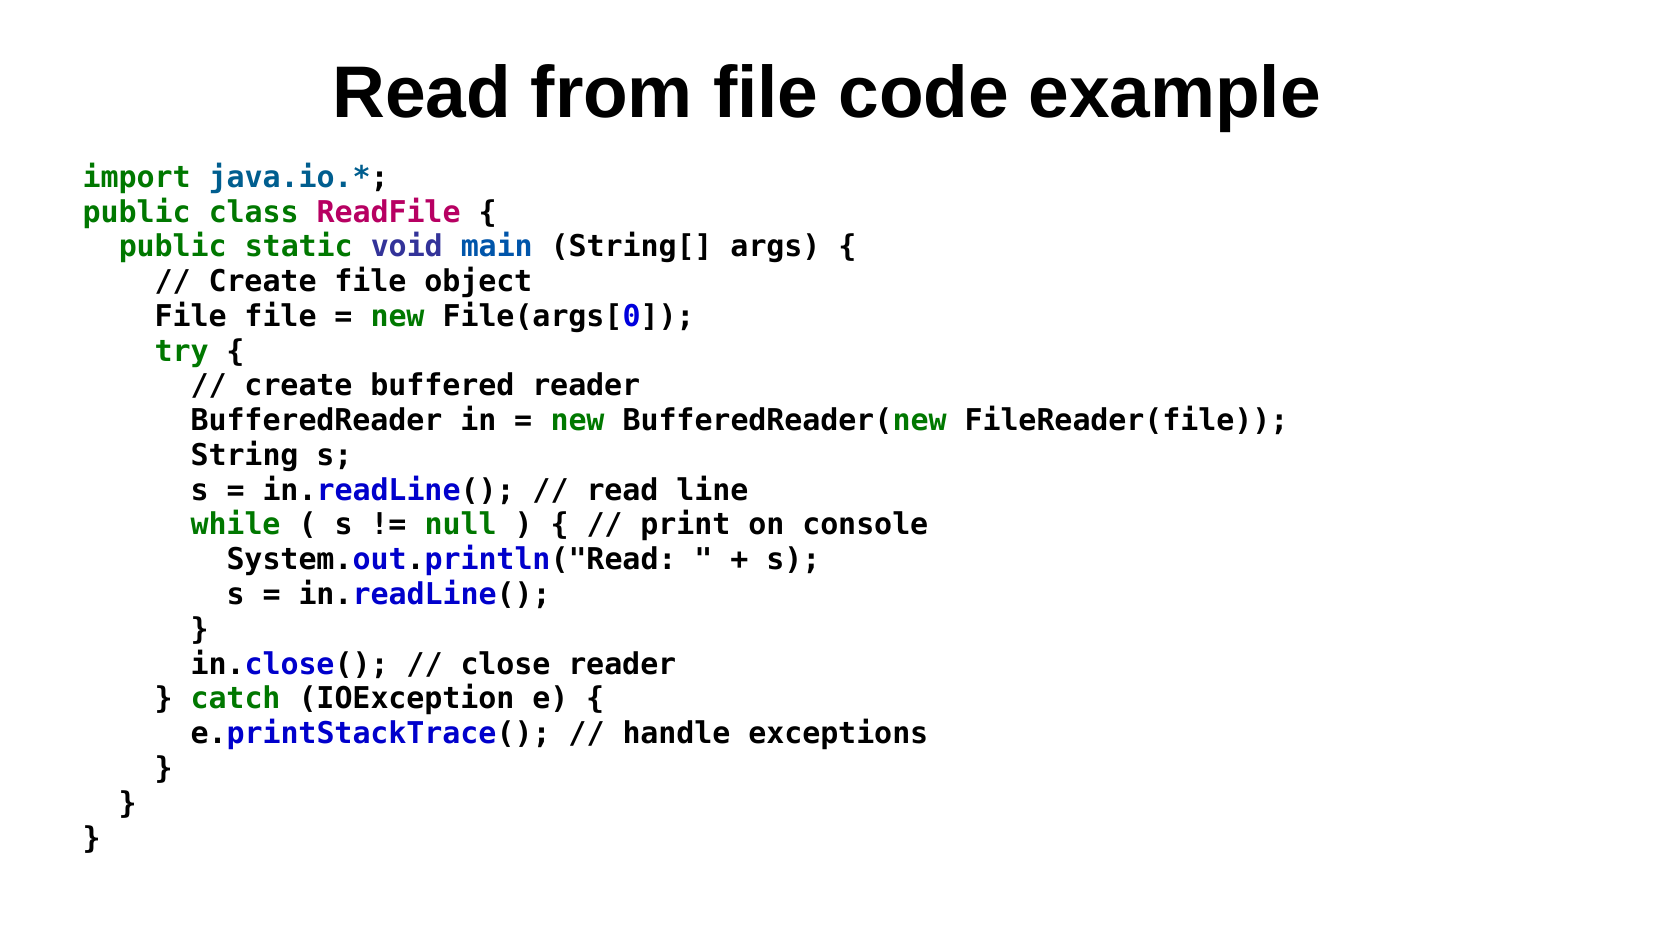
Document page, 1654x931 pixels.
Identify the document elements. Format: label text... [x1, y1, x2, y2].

title Read from file code example [82, 37, 1571, 147]
list import java.io.*; public class ReadFile { public static void main (String[] args) { // Create file object File file = new File(args[0]); try { // create buffered reader BufferedReader in = new BufferedReader(new FileReader(file)); String s; s = in.readLine(); // read line while ( s != null ) { // print on console System.out.println("Read: " + s); s = in.readLine(); } in.close(); // close reader } catch (IOException e) { e.printStackTrace(); // handle exceptions } } } [82, 159, 1642, 895]
